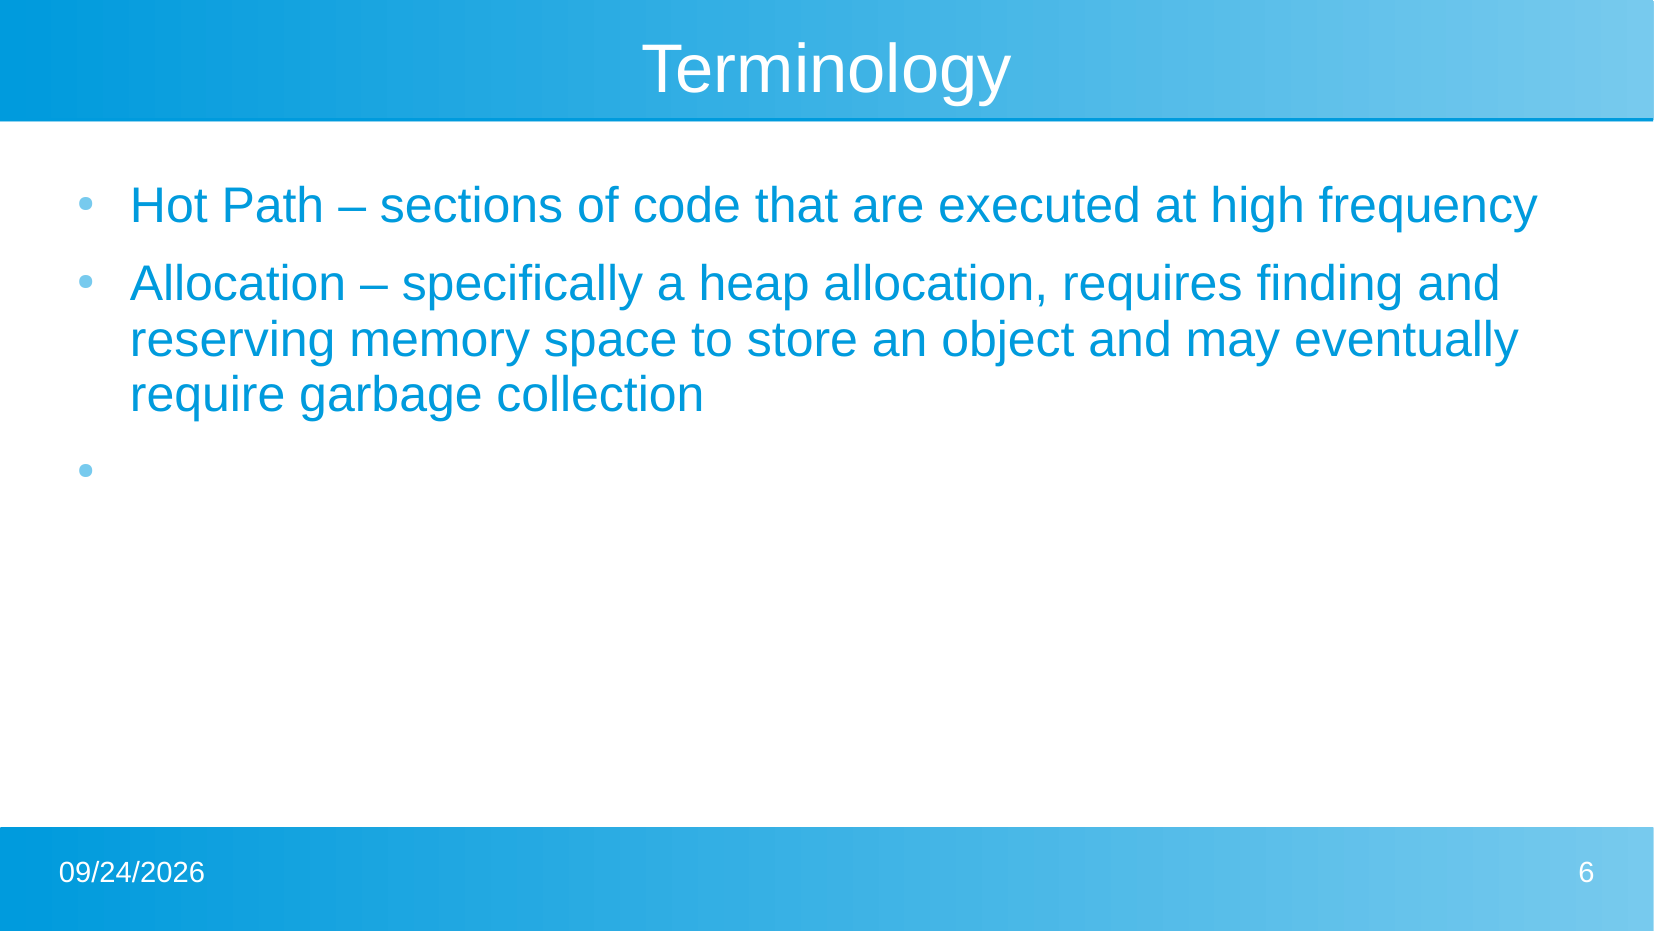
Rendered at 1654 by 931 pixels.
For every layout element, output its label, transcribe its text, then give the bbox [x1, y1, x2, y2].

title Terminology [59, 29, 1595, 108]
list Hot Path – sections of code that are executed at high frequency Allocation – specifically a heap allocation, requires finding and reserving memory space to store an object and may eventually require garbage collection [59, 177, 1595, 768]
